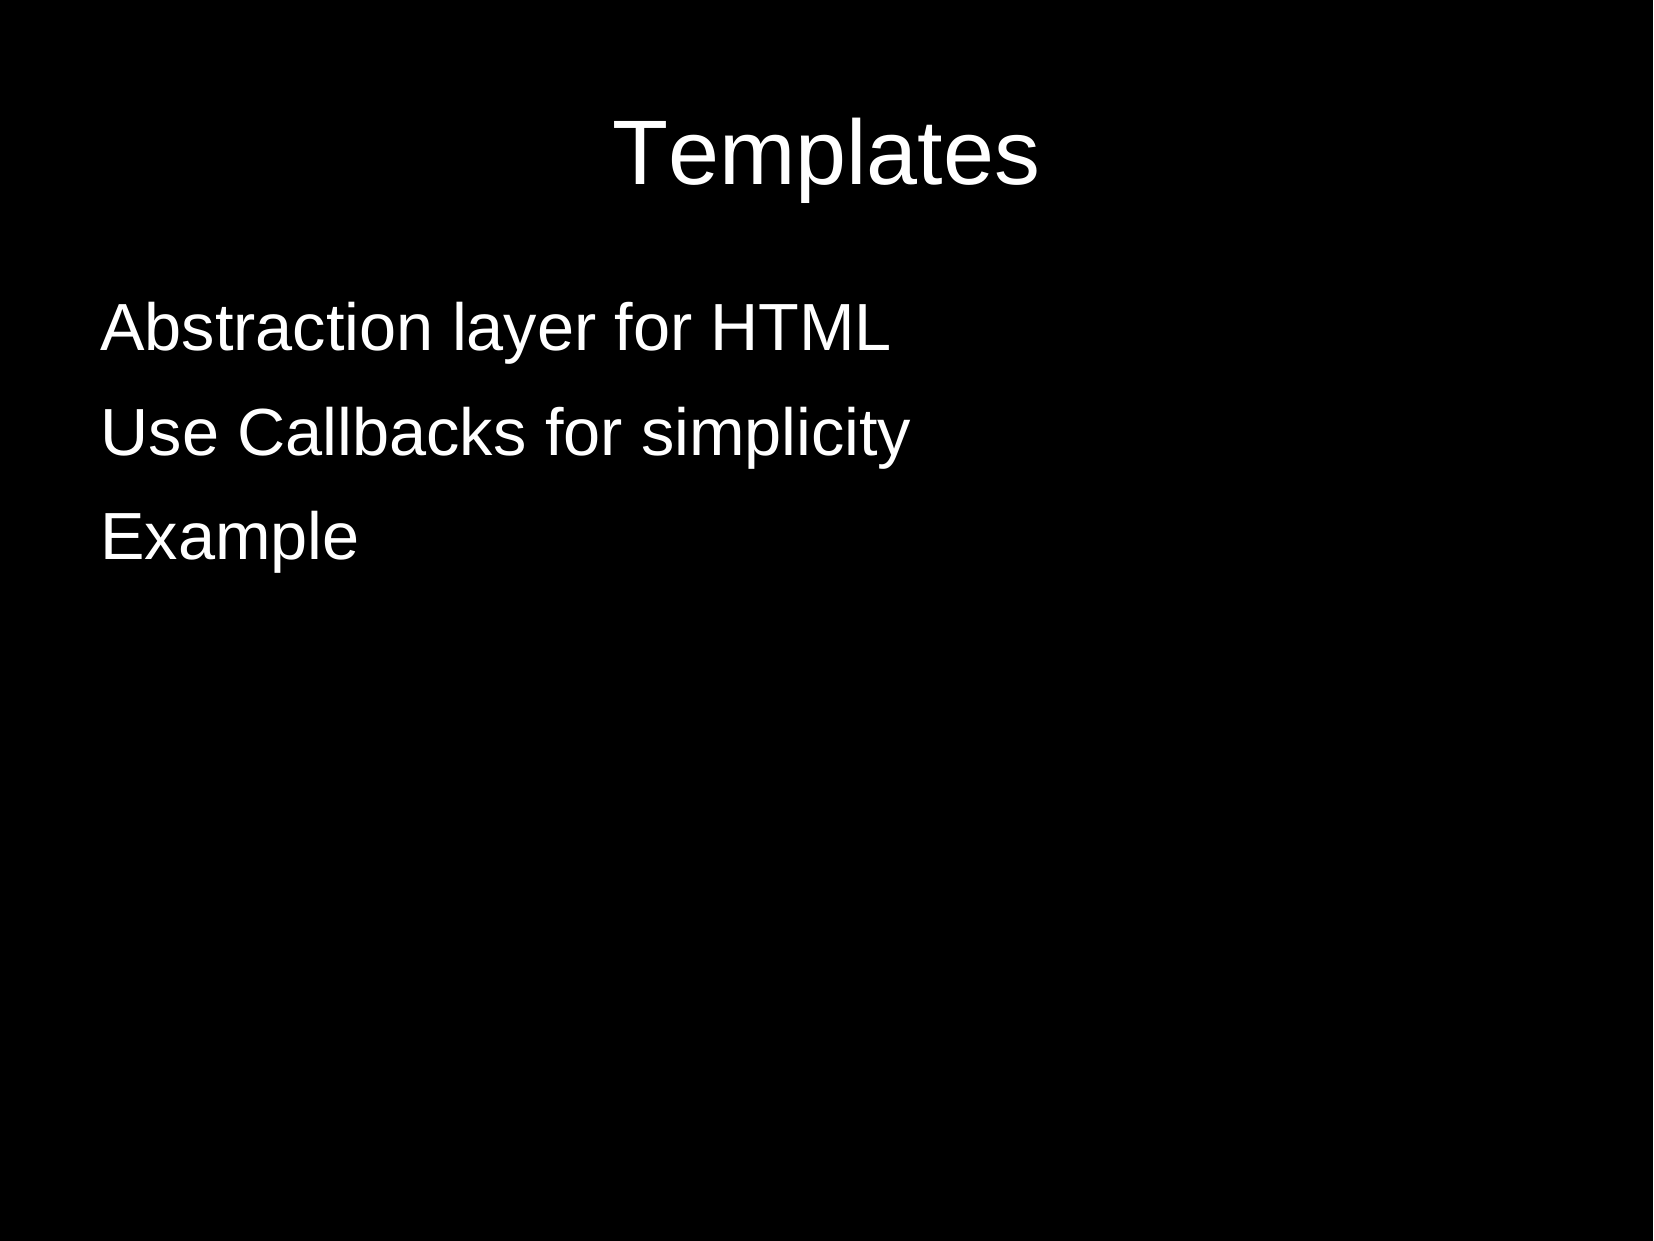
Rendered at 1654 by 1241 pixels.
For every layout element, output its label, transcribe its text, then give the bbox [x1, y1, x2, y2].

list Abstraction layer for HTML Use Callbacks for simplicity Example [82, 290, 1571, 1095]
title Templates [82, 56, 1571, 250]
